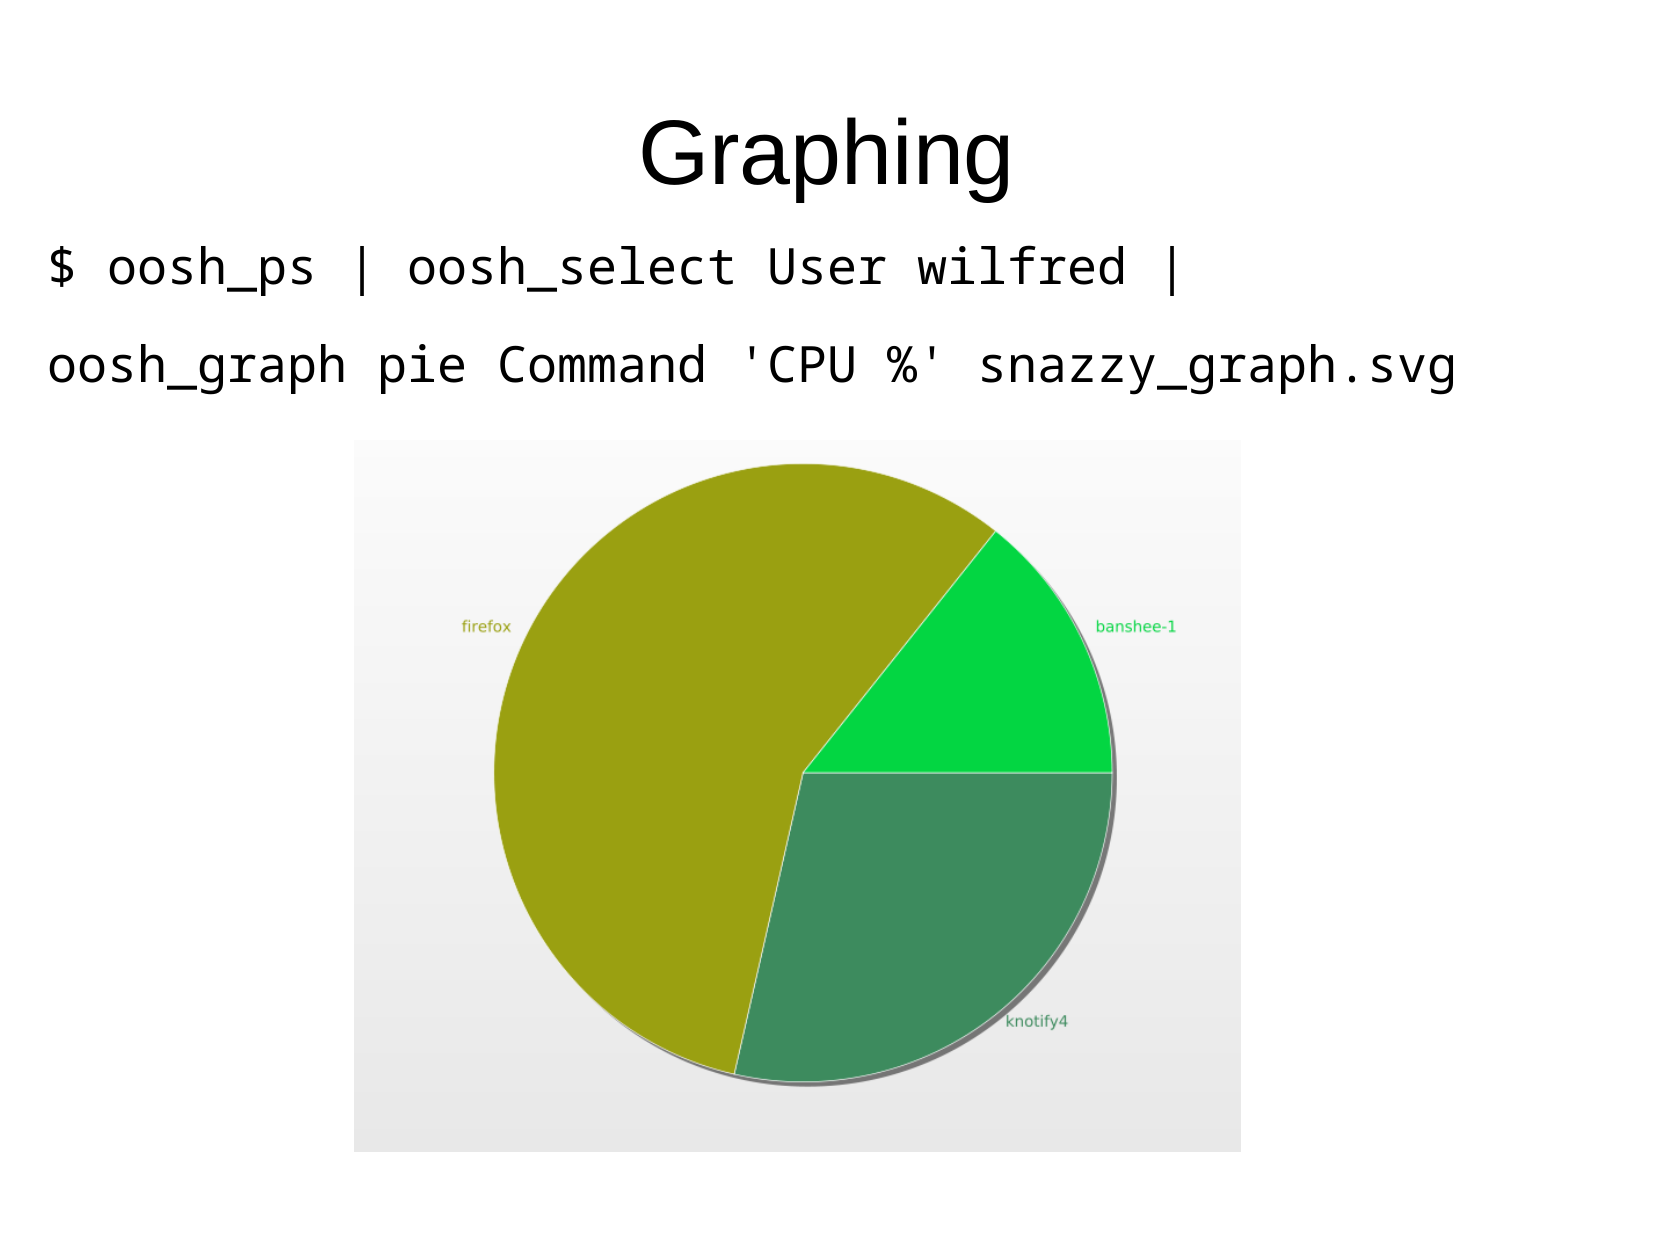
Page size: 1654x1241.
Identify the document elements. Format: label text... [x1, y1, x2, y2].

picture [354, 440, 1241, 1152]
title Graphing [82, 49, 1571, 257]
list $ oosh_ps | oosh_select User wilfred | oosh_graph pie Command 'CPU %' snazzy_graph.svg [47, 231, 1536, 414]
